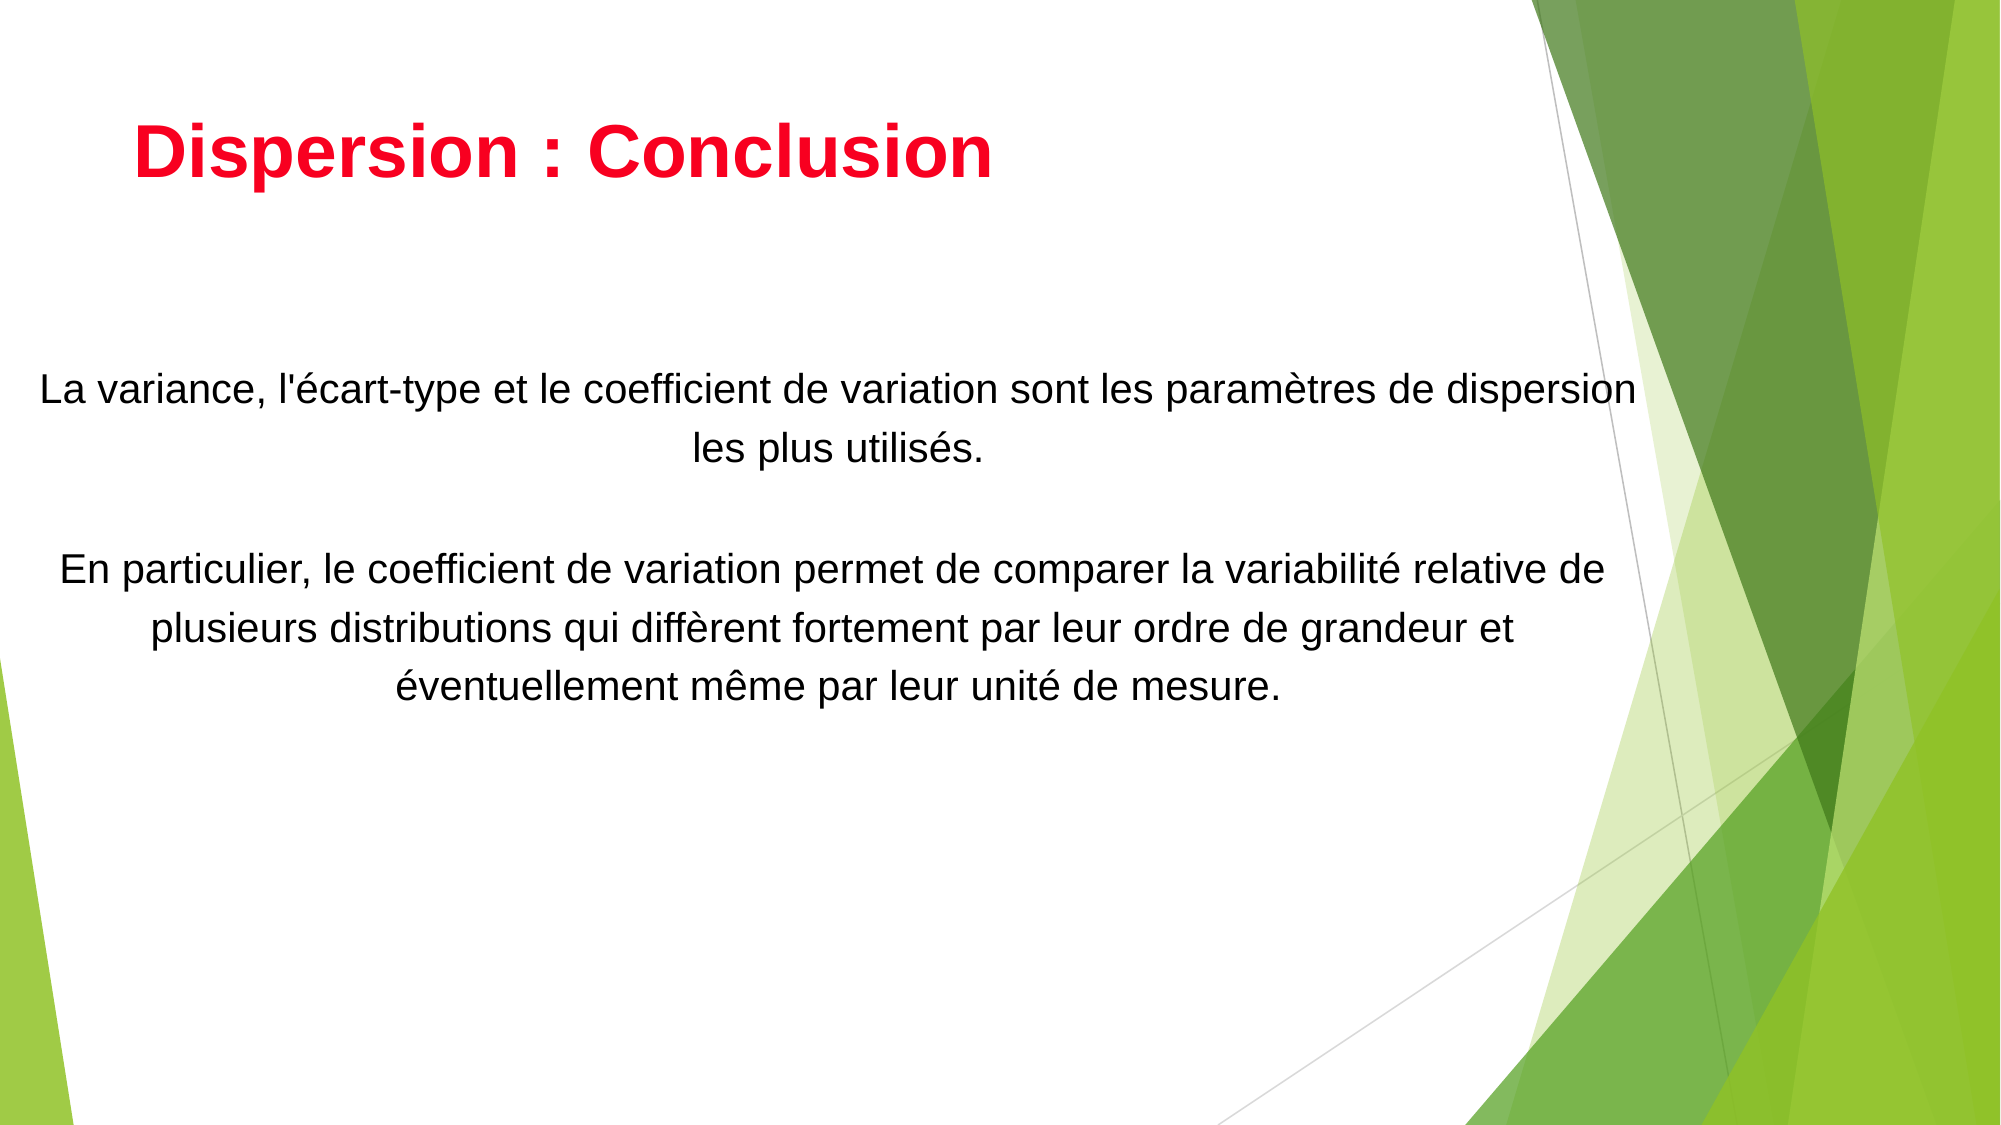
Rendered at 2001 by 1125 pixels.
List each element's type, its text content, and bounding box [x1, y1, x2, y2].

title Dispersion : Conclusion [118, 94, 1529, 230]
list La variance, l'écart‑type et le coefficient de variation sont les paramètres de dispersion les plus utilisés. En particulier, le coefficient de variation permet de comparer la variabilité relative de plusieurs distributions qui diffèrent fortement par leur ordre de grandeur et éventuellement même par leur unité de mesure. [35, 307, 1642, 1025]
